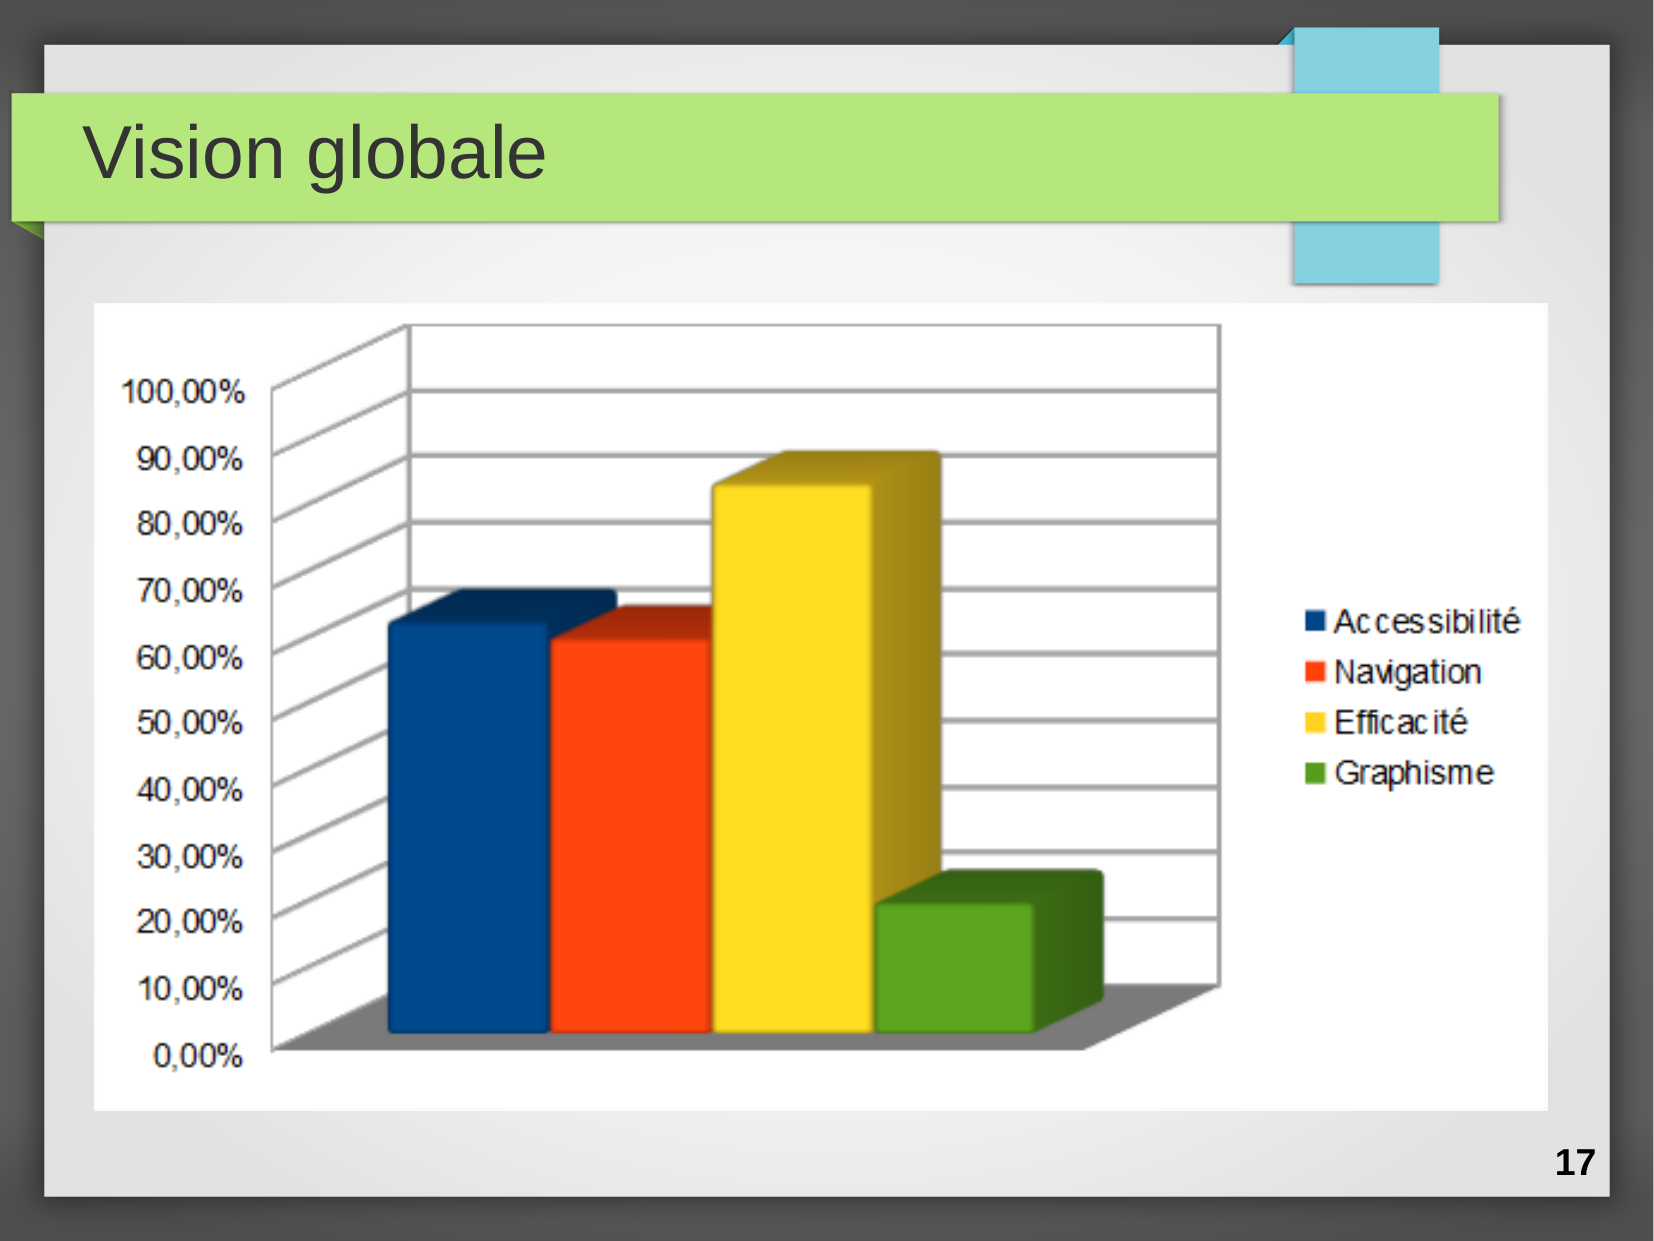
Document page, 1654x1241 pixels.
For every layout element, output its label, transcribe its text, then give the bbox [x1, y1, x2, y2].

title Vision globale [82, 49, 1571, 257]
text_box <numéro> [1540, 1133, 1654, 1205]
picture [0, 0, 1654, 1241]
